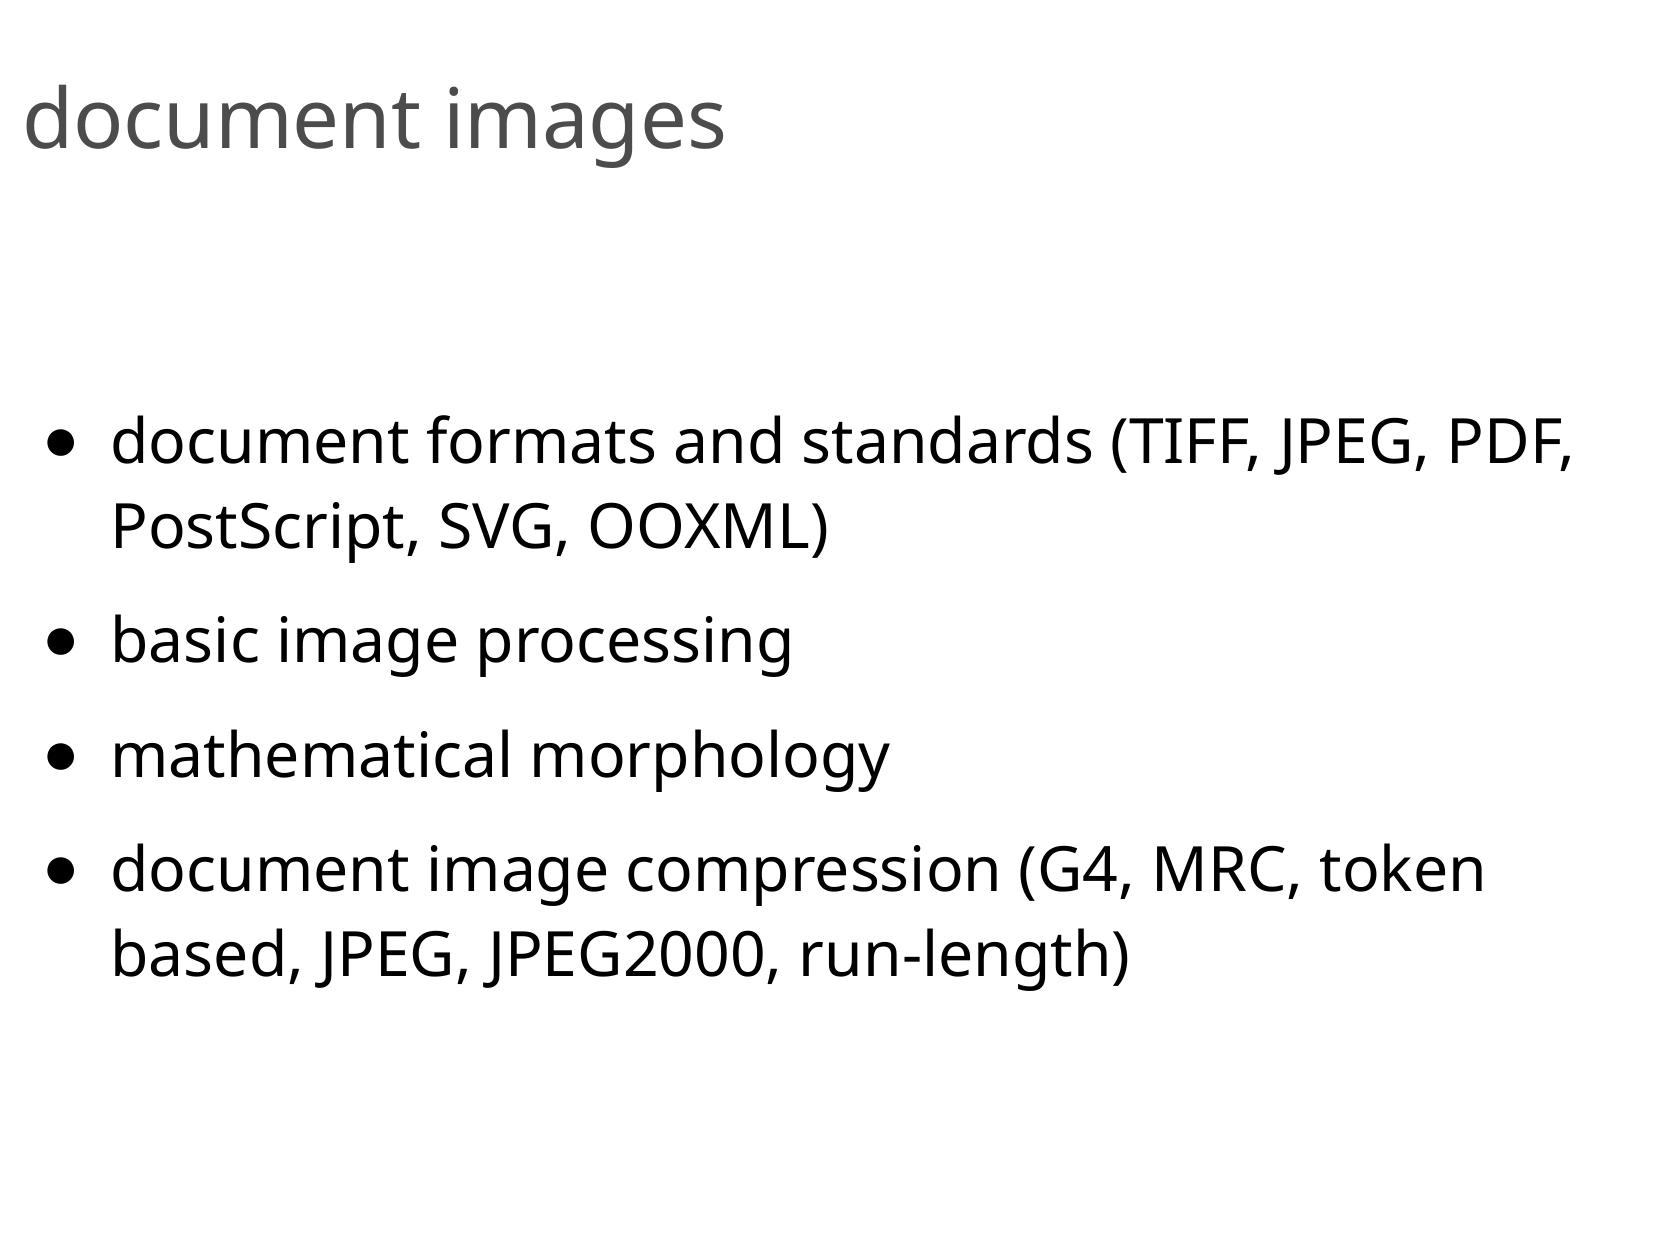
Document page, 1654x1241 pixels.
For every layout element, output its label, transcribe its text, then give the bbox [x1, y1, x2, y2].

title document images [22, 19, 1654, 213]
list document formats and standards (TIFF, JPEG, PDF, PostScript, SVG, OOXML) basic image processing mathematical morphology document image compression (G4, MRC, token based, JPEG, JPEG2000, run-length) [25, 233, 1654, 1158]
